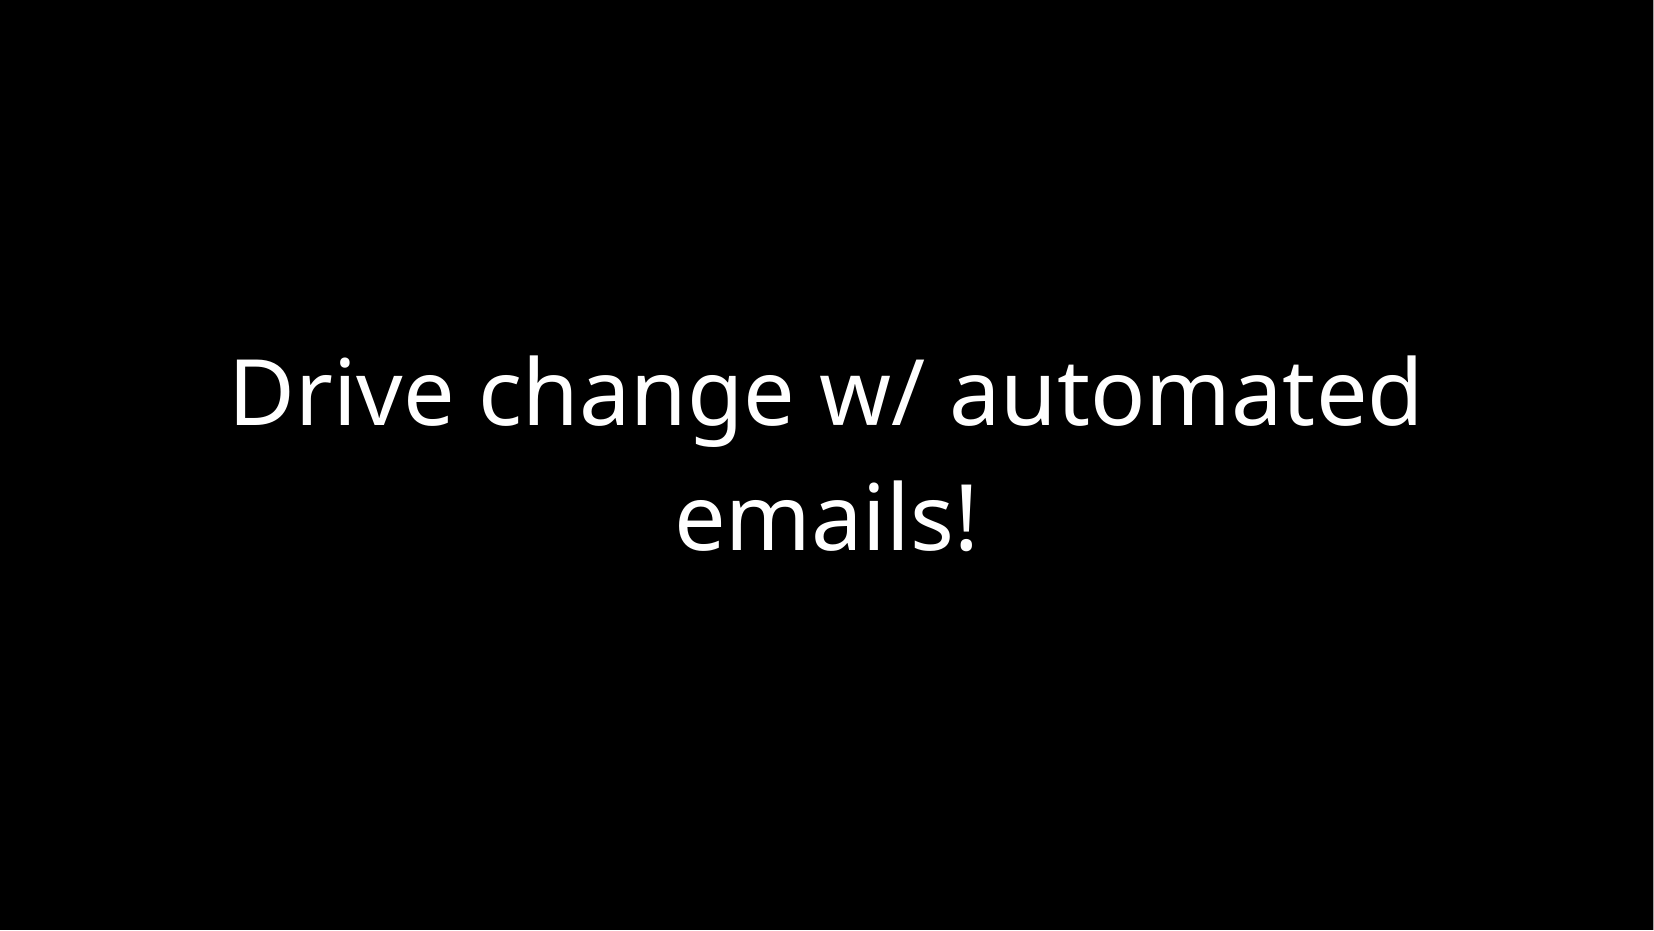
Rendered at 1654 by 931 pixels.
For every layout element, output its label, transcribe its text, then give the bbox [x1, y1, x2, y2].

title Drive change w/ automated emails! [82, 375, 1571, 531]
